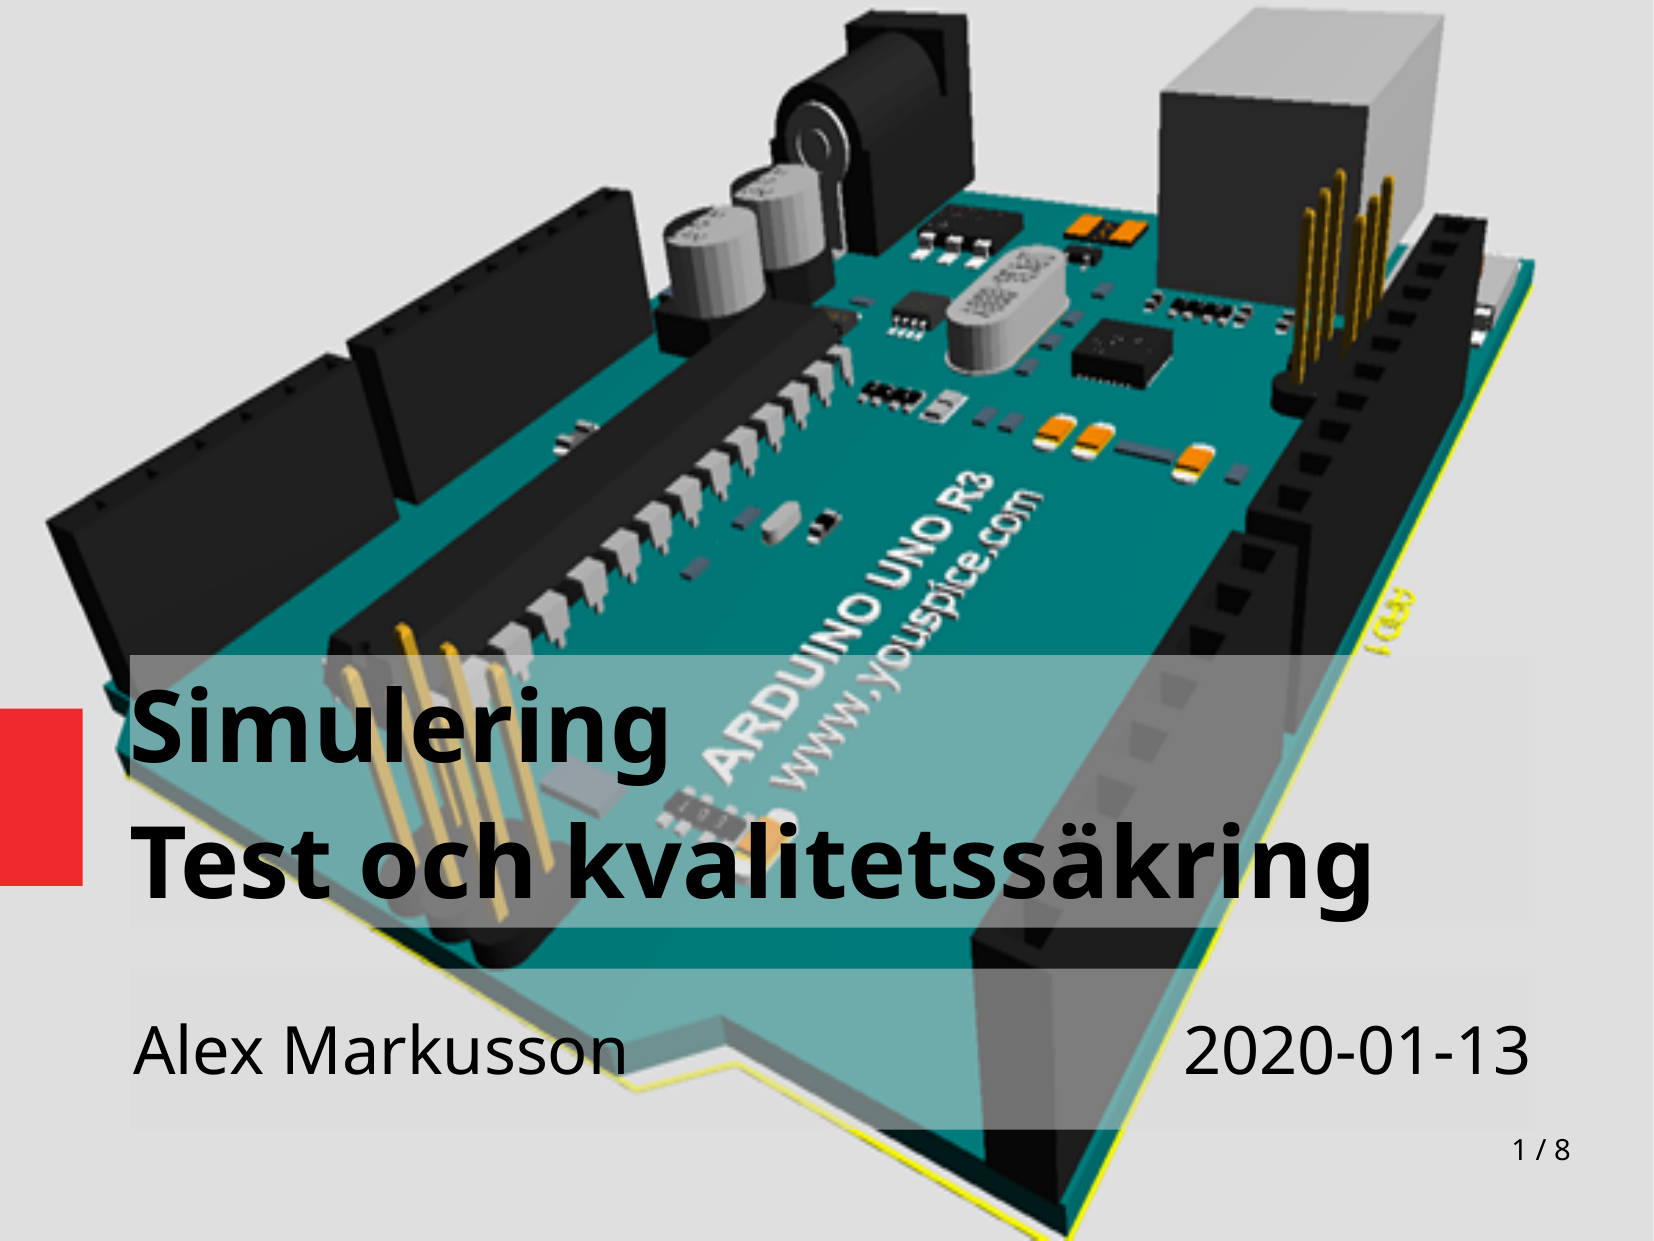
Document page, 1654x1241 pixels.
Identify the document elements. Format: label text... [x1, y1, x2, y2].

subtitle Alex Markusson 2020-01-13 [129, 968, 1536, 1130]
title Simulering Test och kvalitetssäkring [129, 655, 1536, 928]
picture [0, 0, 1654, 1241]
